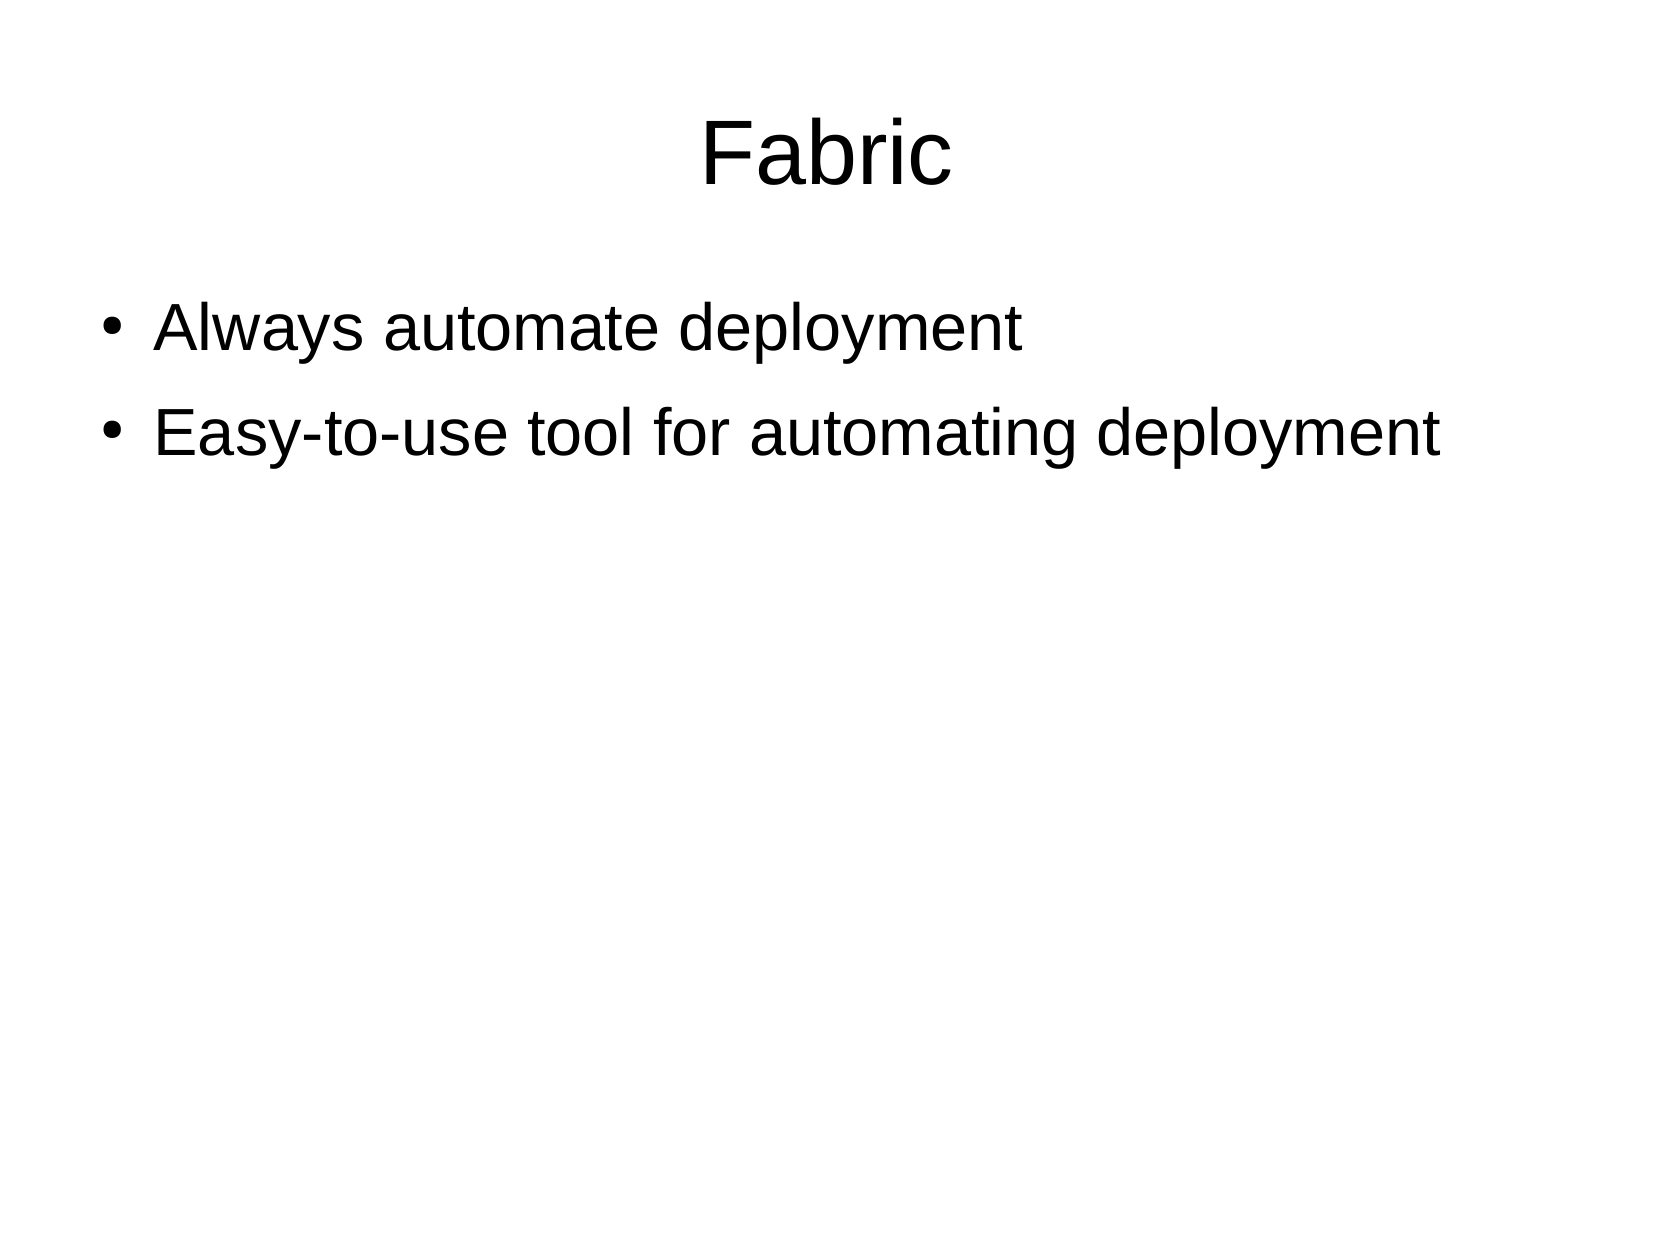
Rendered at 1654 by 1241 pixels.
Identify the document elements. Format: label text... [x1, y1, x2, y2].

title Fabric [82, 49, 1571, 257]
list Always automate deployment Easy-to-use tool for automating deployment [82, 290, 1538, 1010]
